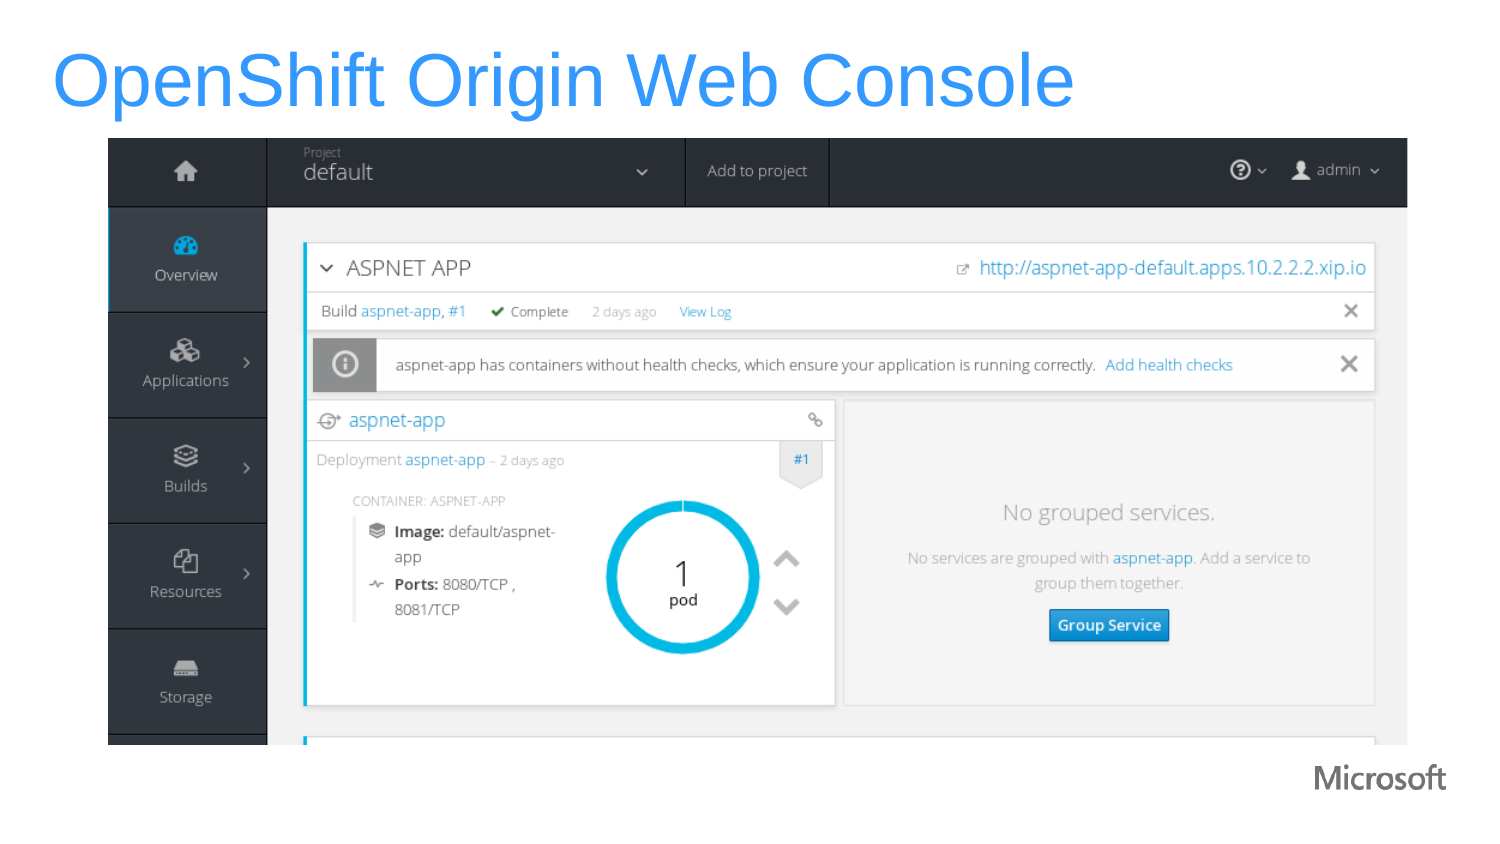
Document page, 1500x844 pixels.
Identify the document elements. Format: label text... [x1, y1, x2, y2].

picture [108, 138, 1408, 745]
text_box OpenShift Origin Web Console [37, 23, 1439, 674]
picture [1315, 764, 1500, 844]
